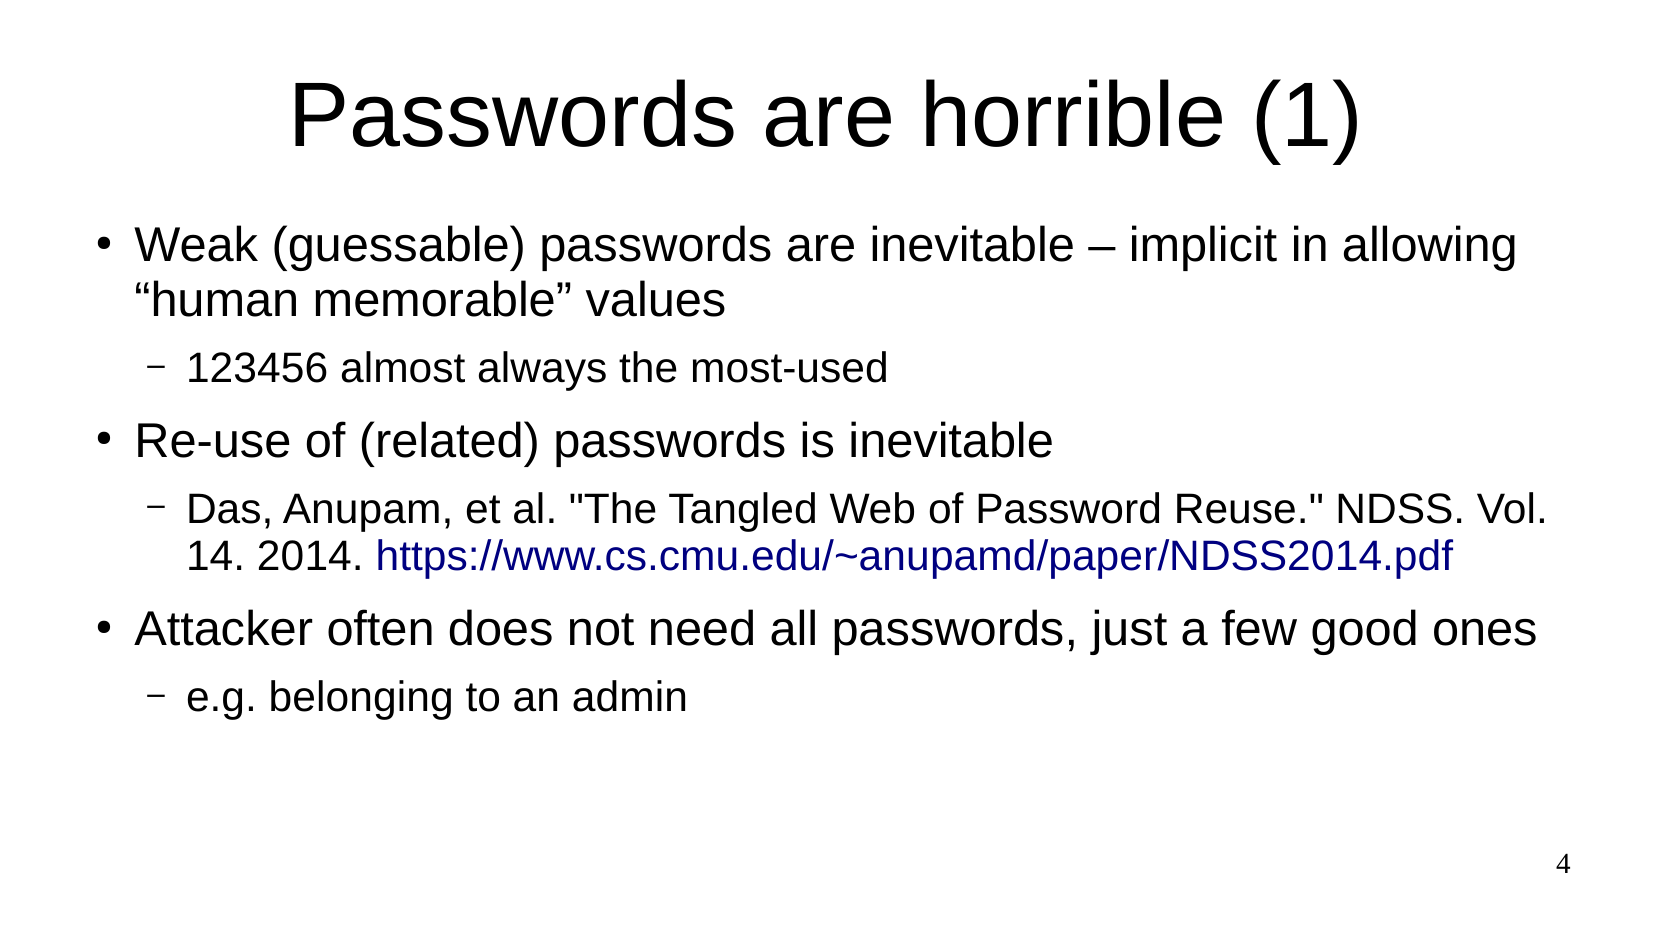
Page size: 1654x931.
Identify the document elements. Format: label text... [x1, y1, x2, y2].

list Weak (guessable) passwords are inevitable – implicit in allowing “human memorable” values 123456 almost always the most-used Re-use of (related) passwords is inevitable Das, Anupam, et al. "The Tangled Web of Password Reuse." NDSS. Vol. 14. 2014. https://www.cs.cmu.edu/~anupamd/paper/NDSS2014.pdf Attacker often does not need all passwords, just a few good ones e.g. belonging to an admin [82, 217, 1571, 758]
title Passwords are horrible (1) [82, 37, 1571, 193]
